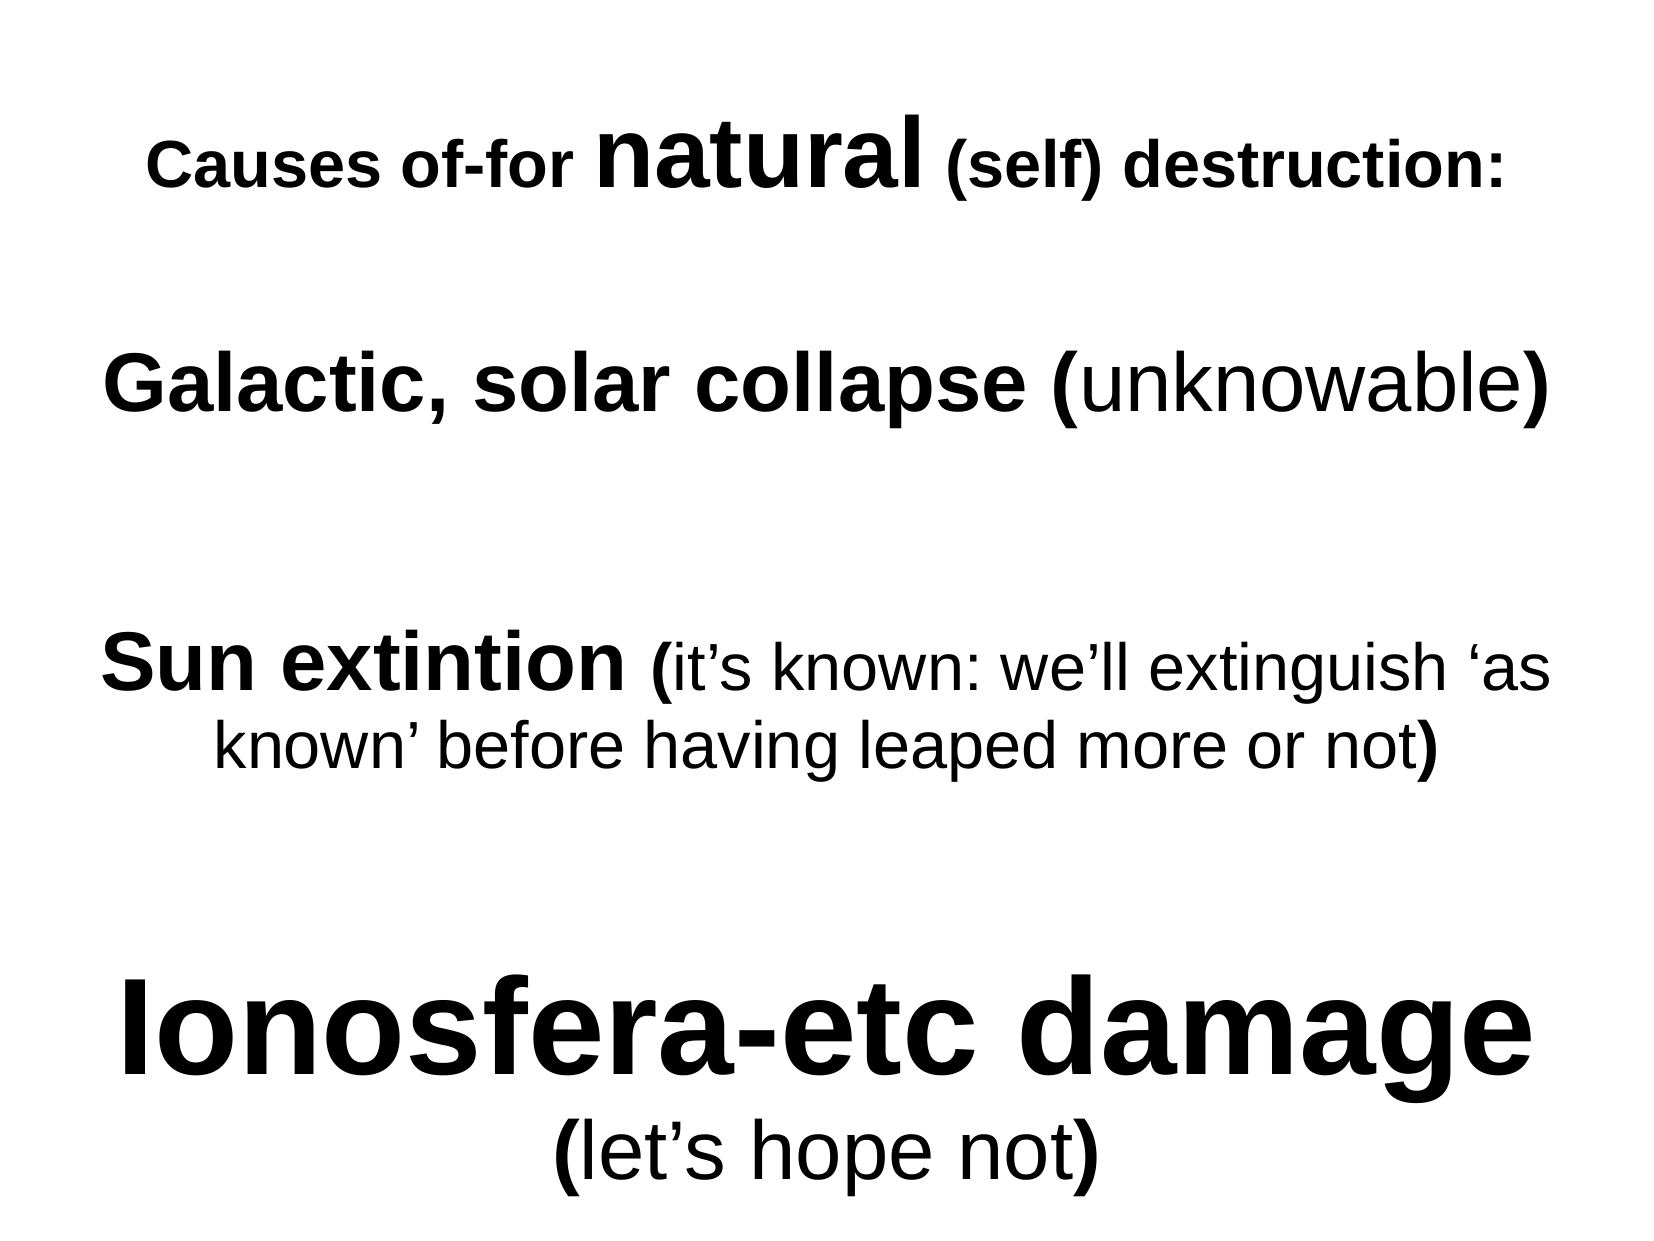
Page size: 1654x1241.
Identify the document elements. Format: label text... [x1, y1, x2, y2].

subtitle Galactic, solar collapse (unknowable) Sun extintion (it’s known: we’ll extinguish ‘as known’ before having leaped more or not) Ionosfera-etc damage (let’s hope not) . [82, 0, 1571, 1241]
